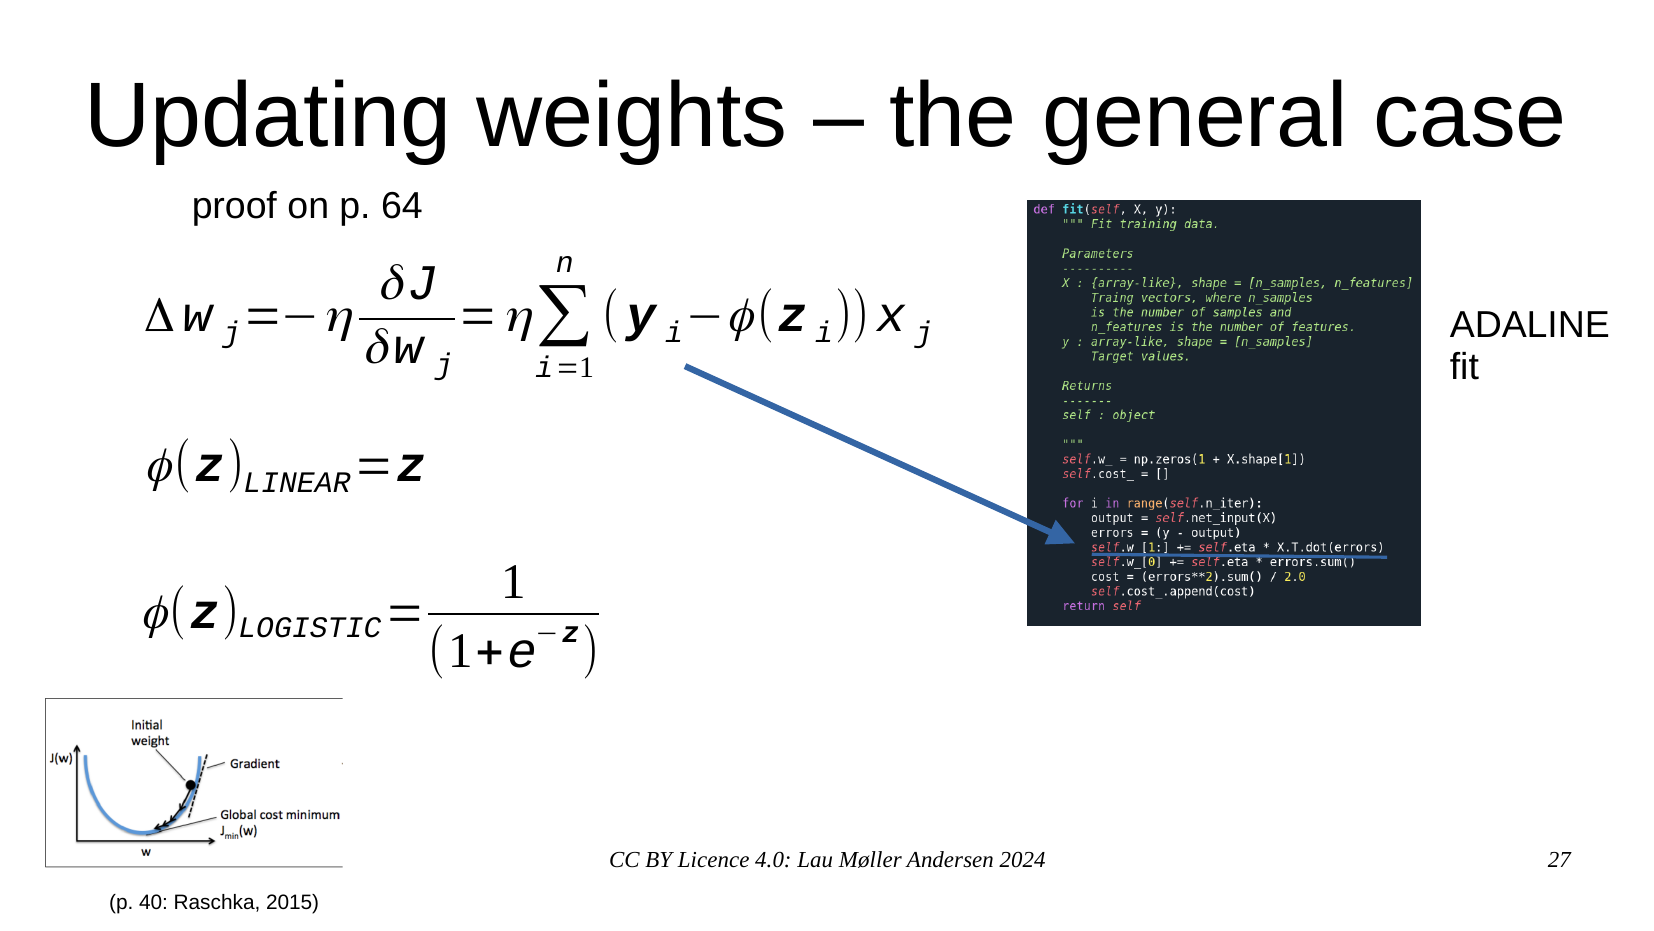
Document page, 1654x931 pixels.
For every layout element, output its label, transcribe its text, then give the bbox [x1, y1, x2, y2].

text_box (p. 40: Raschka, 2015) [94, 883, 355, 922]
text_box proof on p. 64 [177, 177, 508, 276]
picture [1027, 200, 1421, 627]
picture [30, 695, 343, 886]
chart [132, 247, 940, 683]
text_box ADALINE fit [1435, 296, 1636, 438]
title Updating weights – the general case [82, 37, 1571, 193]
